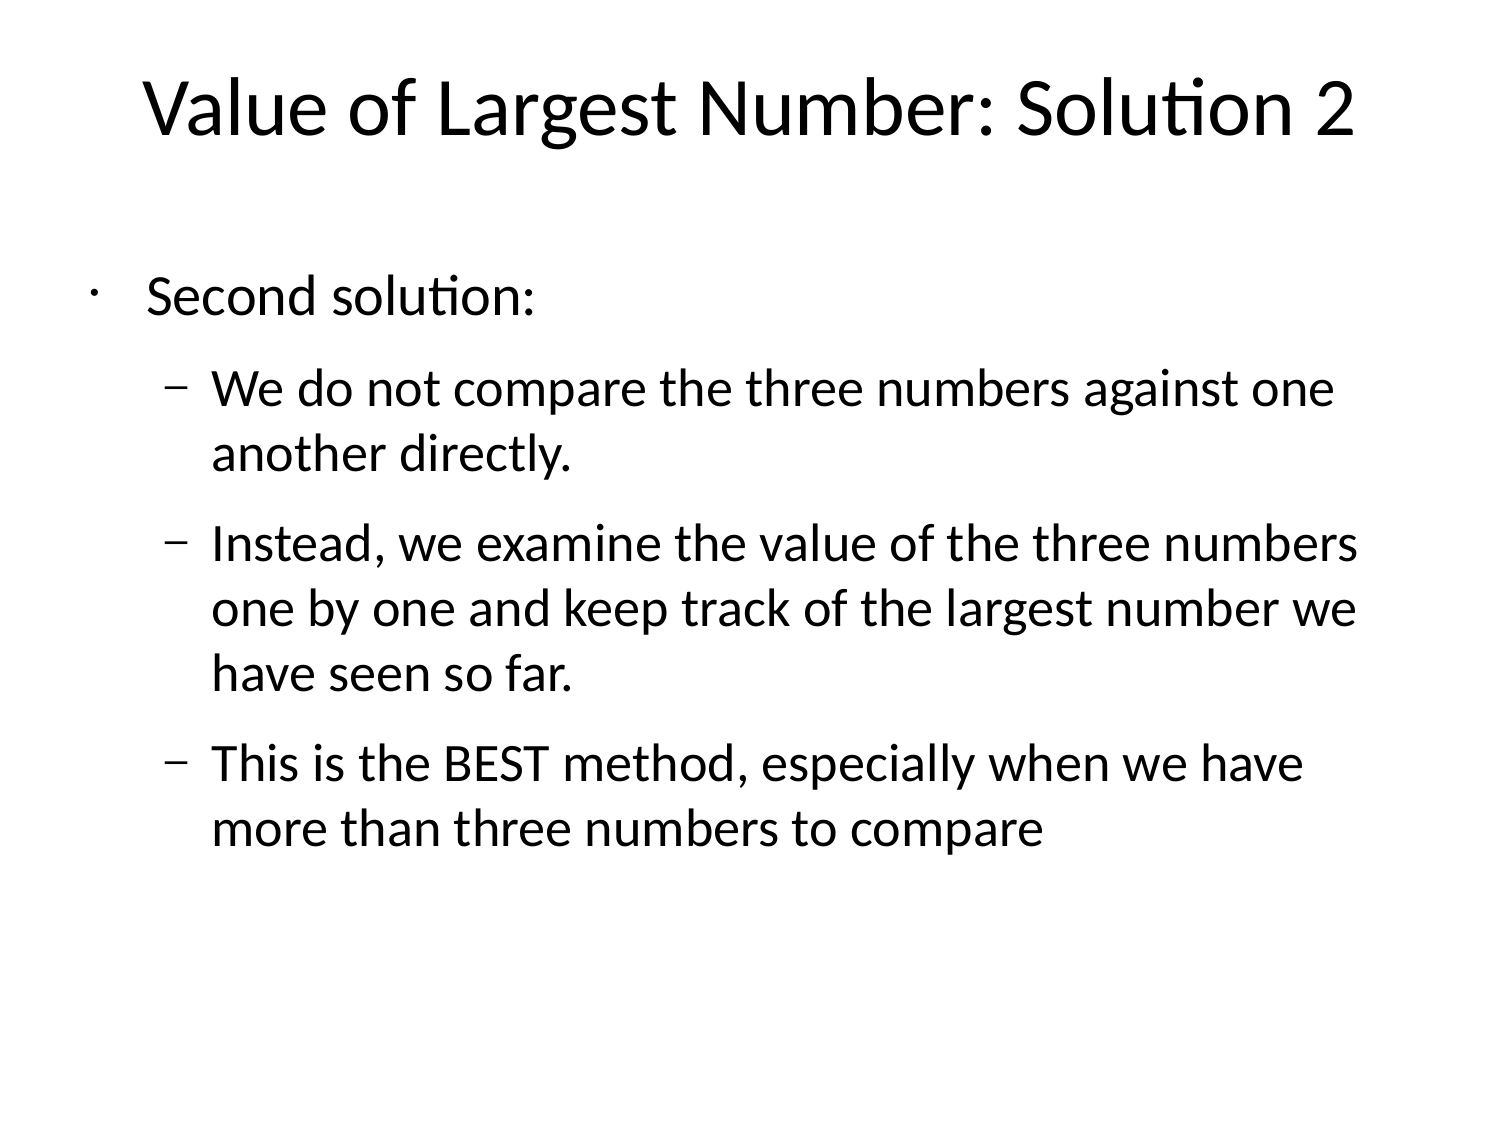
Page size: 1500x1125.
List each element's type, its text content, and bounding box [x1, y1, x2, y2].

title Value of Largest Number: Solution 2 [75, 45, 1425, 233]
list Second solution: We do not compare the three numbers against one another directly. Instead, we examine the value of the three numbers one by one and keep track of the largest number we have seen so far. This is the BEST method, especially when we have more than three numbers to compare [75, 249, 1450, 1025]
